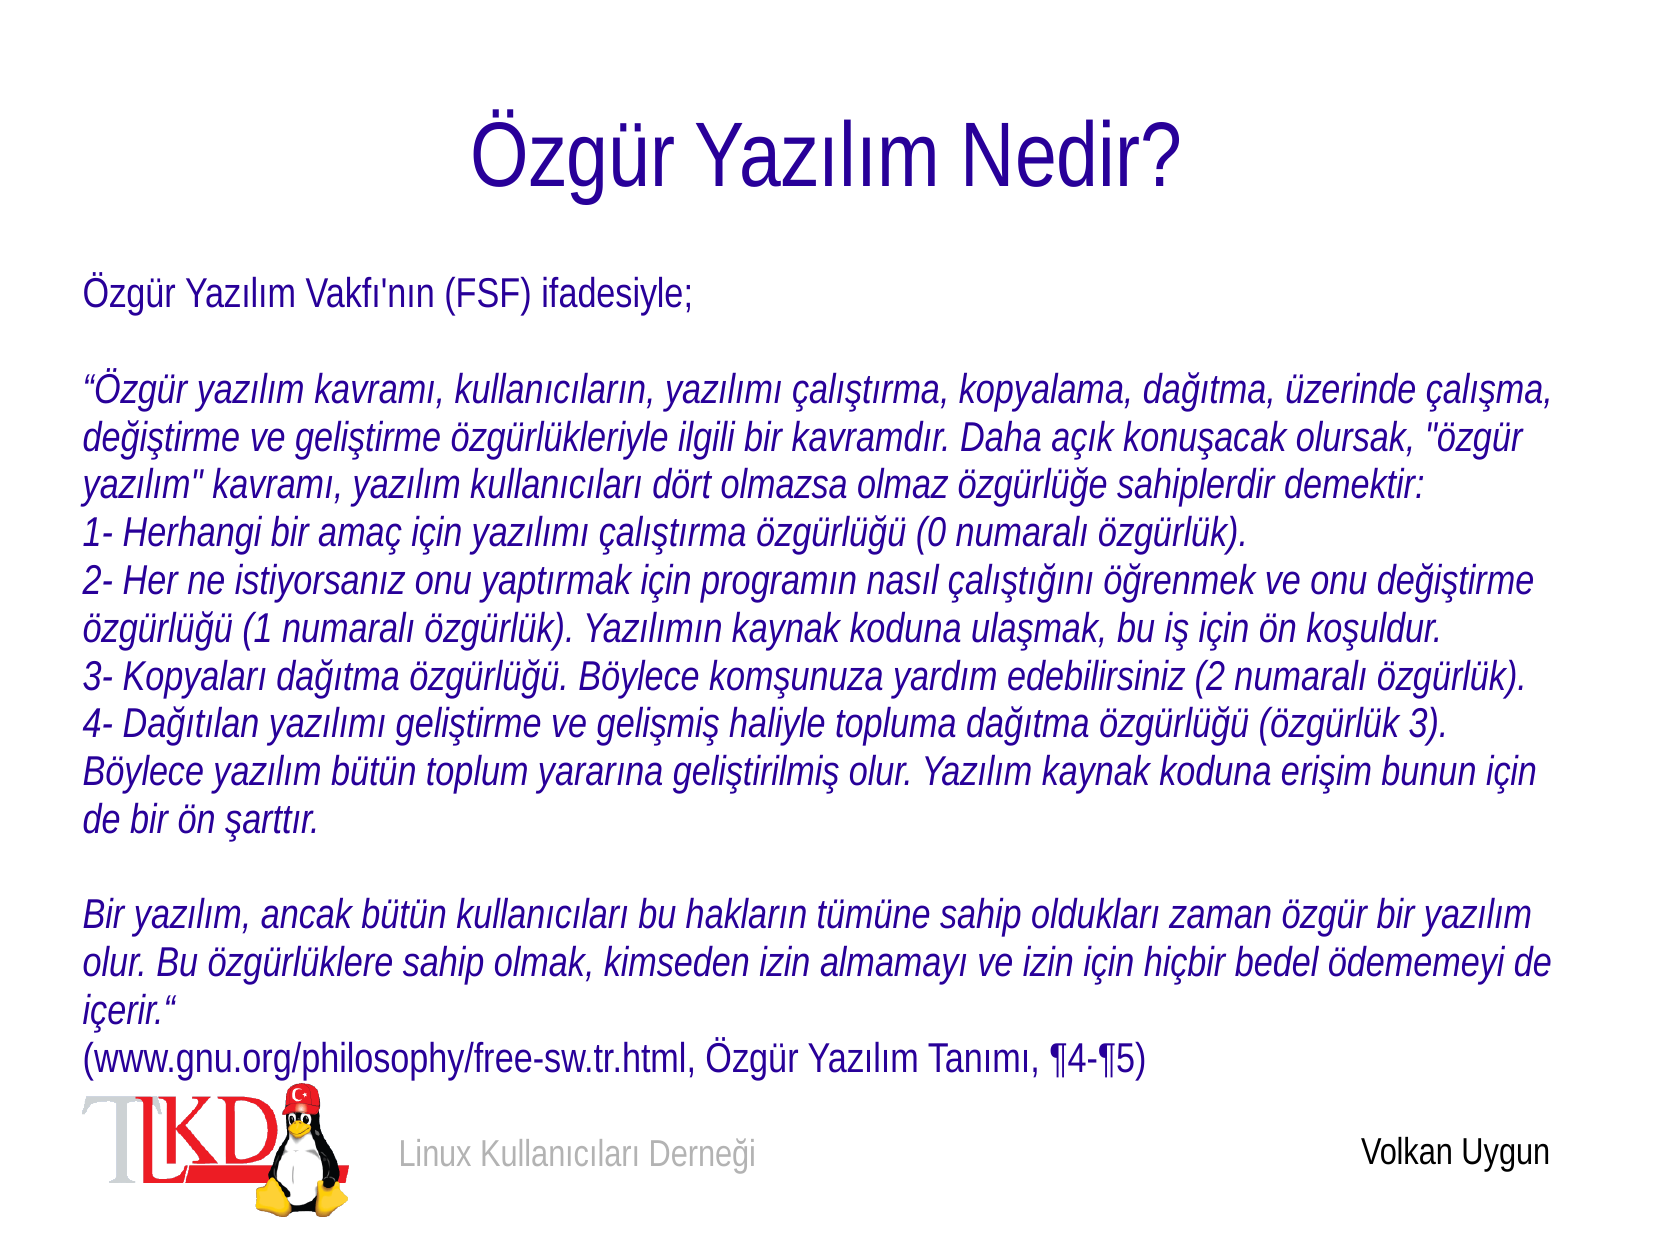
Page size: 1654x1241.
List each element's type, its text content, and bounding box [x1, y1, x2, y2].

subtitle Özgür Yazılım Vakfı'nın (FSF) ifadesiyle; “Özgür yazılım kavramı, kullanıcıların, yazılımı çalıştırma, kopyalama, dağıtma, üzerinde çalışma, değiştirme ve geliştirme özgürlükleriyle ilgili bir kavramdır. Daha açık konuşacak olursak, "özgür yazılım" kavramı, yazılım kullanıcıları dört olmazsa olmaz özgürlüğe sahiplerdir demektir: 1- Herhangi bir amaç için yazılımı çalıştırma özgürlüğü (0 numaralı özgürlük). 2- Her ne istiyorsanız onu yaptırmak için programın nasıl çalıştığını öğrenmek ve onu değiştirme özgürlüğü (1 numaralı özgürlük). Yazılımın kaynak koduna ulaşmak, bu iş için ön koşuldur. 3- Kopyaları dağıtma özgürlüğü. Böylece komşunuza yardım edebilirsiniz (2 numaralı özgürlük). 4- Dağıtılan yazılımı geliştirme ve gelişmiş haliyle topluma dağıtma özgürlüğü (özgürlük 3). Böylece yazılım bütün toplum yararına geliştirilmiş olur. Yazılım kaynak koduna erişim bunun için de bir ön şarttır. Bir yazılım, ancak bütün kullanıcıları bu hakların tümüne sahip oldukları zaman özgür bir yazılım olur. Bu özgürlüklere sahip olmak, kimseden izin almamayı ve izin için hiçbir bedel ödememeyi de içerir.“ (www.gnu.org/philosophy/free-sw.tr.html, Özgür Yazılım Tanımı, ¶4-¶5) [82, 265, 1571, 1085]
text_box Volkan Uygun [1151, 1122, 1565, 1180]
text_box Linux Kullanıcıları Derneği [383, 1123, 1063, 1211]
title Özgür Yazılım Nedir? [82, 49, 1571, 257]
picture [82, 1068, 349, 1217]
